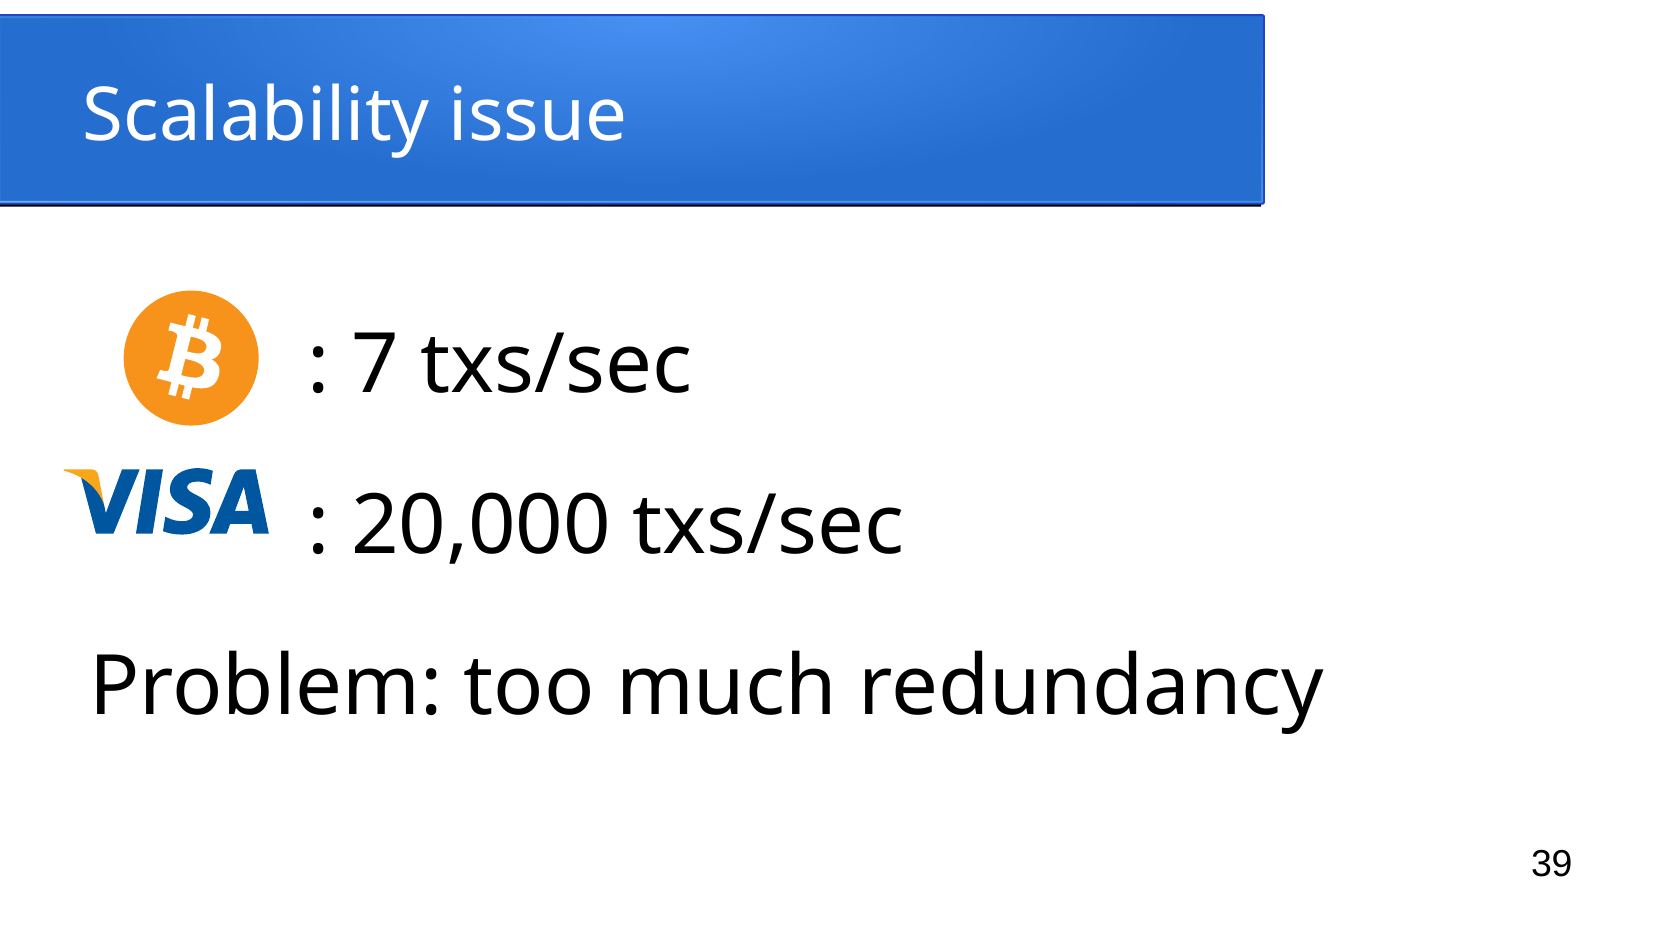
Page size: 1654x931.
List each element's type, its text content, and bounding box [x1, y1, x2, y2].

picture [63, 468, 269, 535]
picture [123, 290, 259, 426]
title Scalability issue [82, 35, 1235, 189]
text_box : 7 txs/sec : 20,000 txs/sec Problem: too much redundancy [75, 296, 1441, 734]
